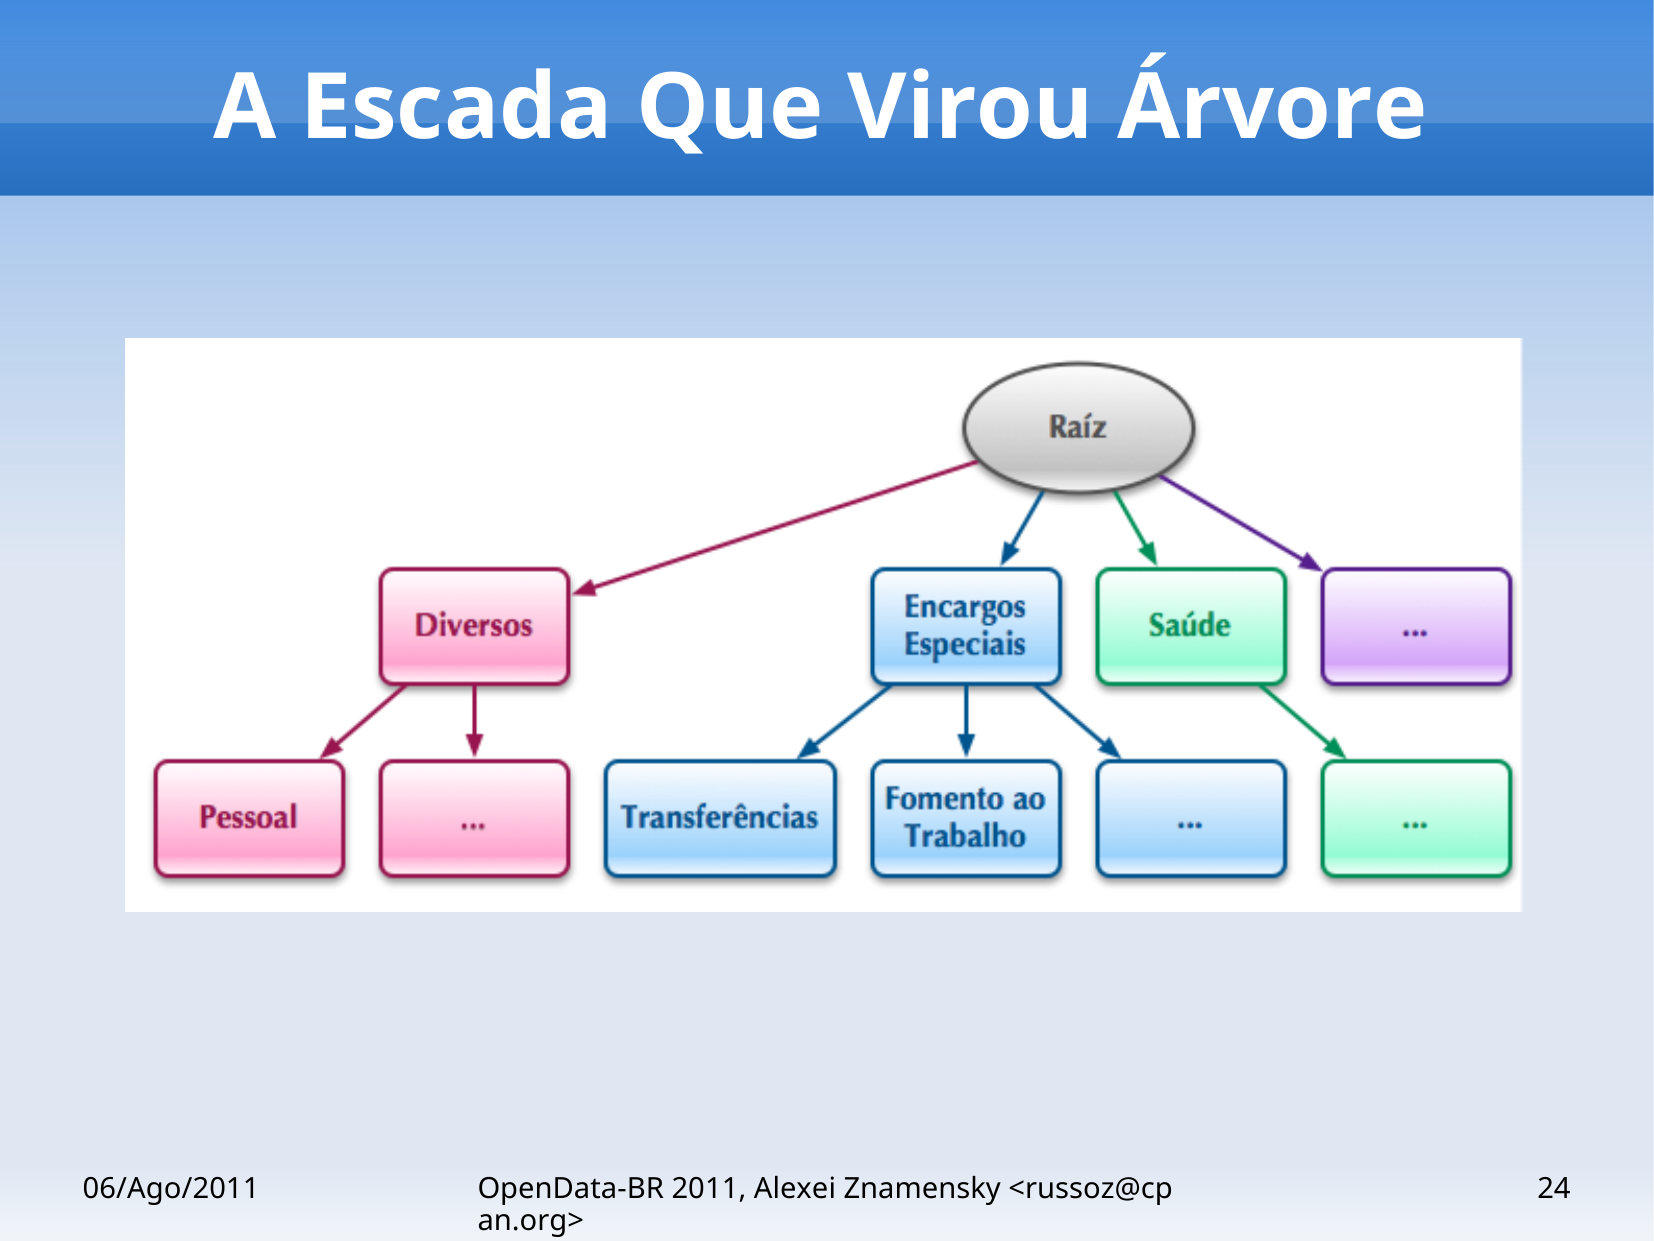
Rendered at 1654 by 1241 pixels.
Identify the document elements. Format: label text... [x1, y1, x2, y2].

picture [0, 0, 1654, 1241]
title A Escada Que Virou Árvore [76, 0, 1565, 208]
chart [82, 290, 1571, 1109]
